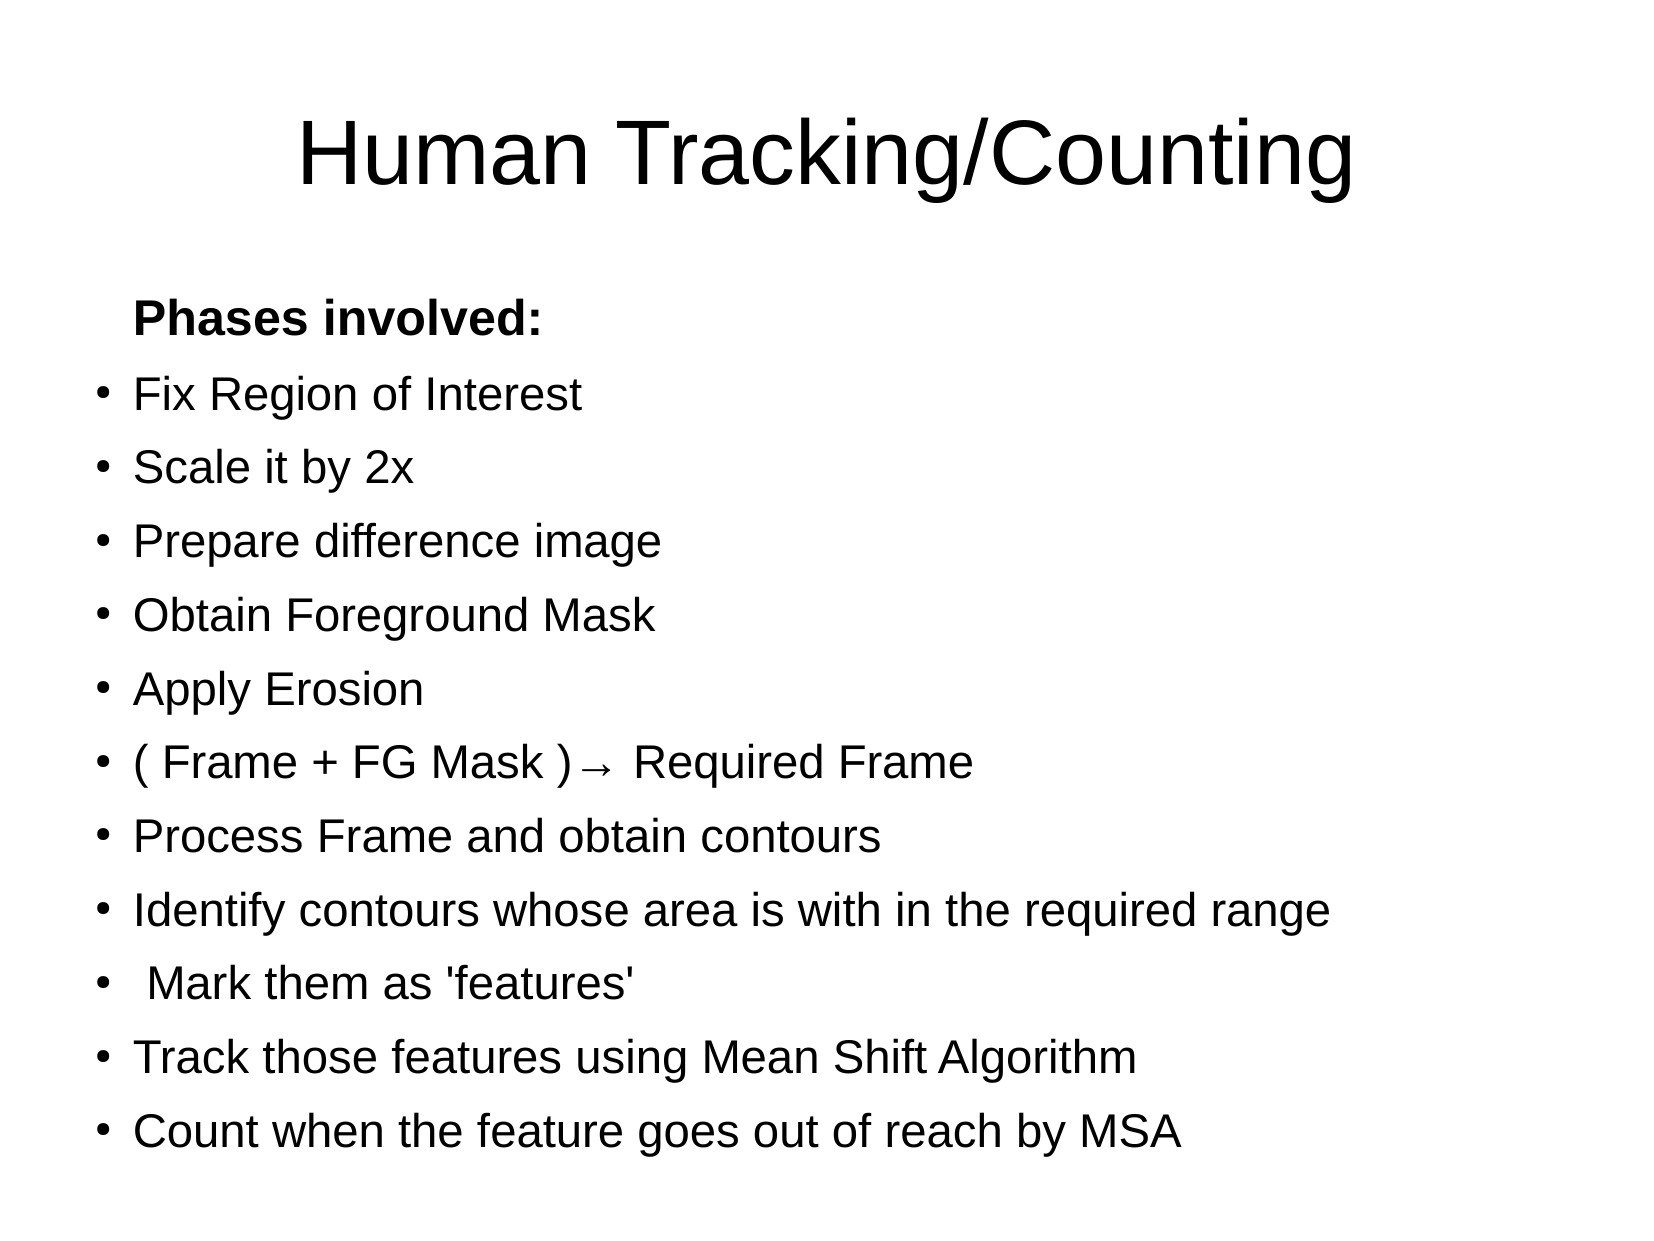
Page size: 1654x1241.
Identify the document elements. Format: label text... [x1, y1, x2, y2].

title Human Tracking/Counting [82, 49, 1571, 257]
list Phases involved: Fix Region of Interest Scale it by 2x Prepare difference image Obtain Foreground Mask Apply Erosion ( Frame + FG Mask )→ Required Frame Process Frame and obtain contours Identify contours whose area is with in the required range Mark them as 'features' Track those features using Mean Shift Algorithm Count when the feature goes out of reach by MSA [82, 290, 1538, 1171]
